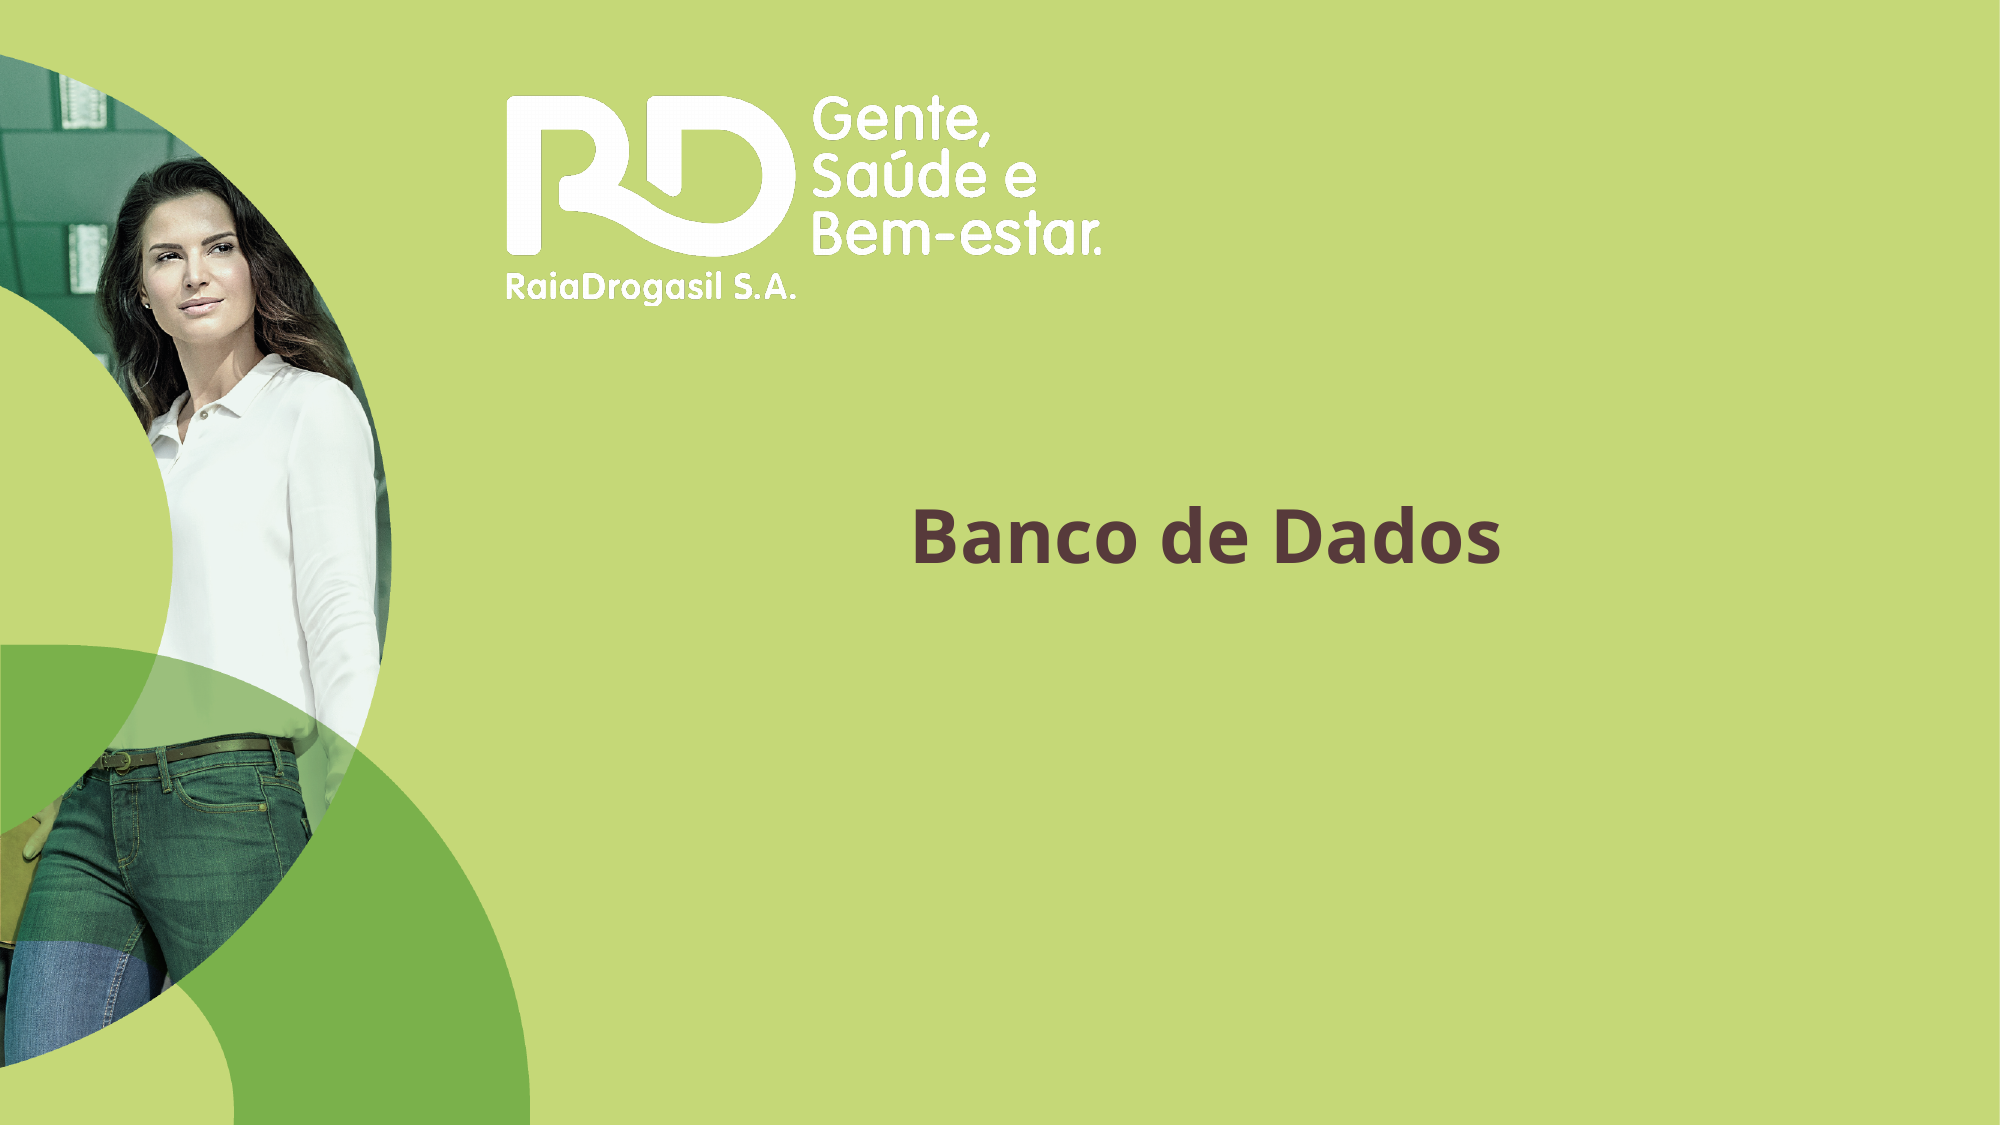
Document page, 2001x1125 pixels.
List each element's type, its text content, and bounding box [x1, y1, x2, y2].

picture [0, 0, 2000, 1125]
text_box Banco de Dados [699, 491, 1713, 662]
